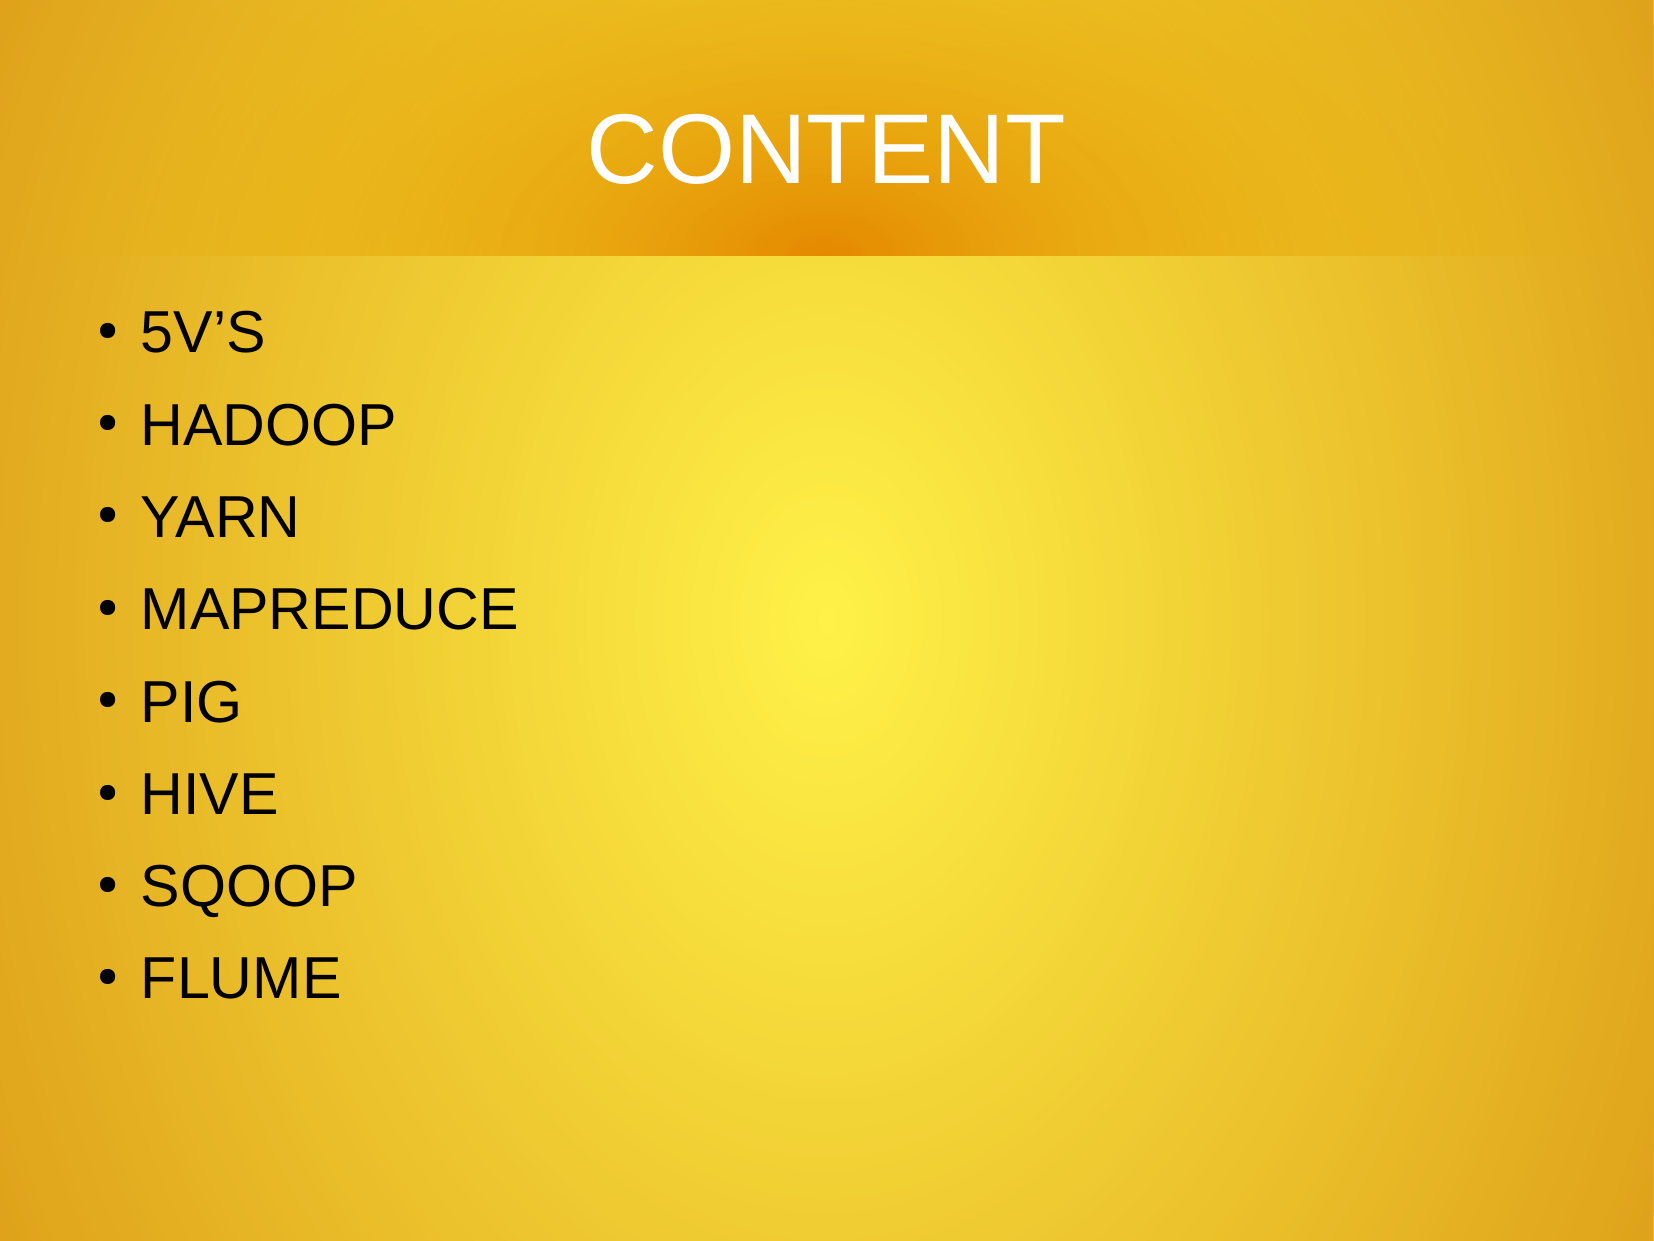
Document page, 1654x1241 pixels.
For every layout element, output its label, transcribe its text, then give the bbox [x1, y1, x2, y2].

title CONTENT [82, 47, 1571, 252]
list 5V’S HADOOP YARN MAPREDUCE PIG HIVE SQOOP FLUME [82, 299, 1571, 1019]
